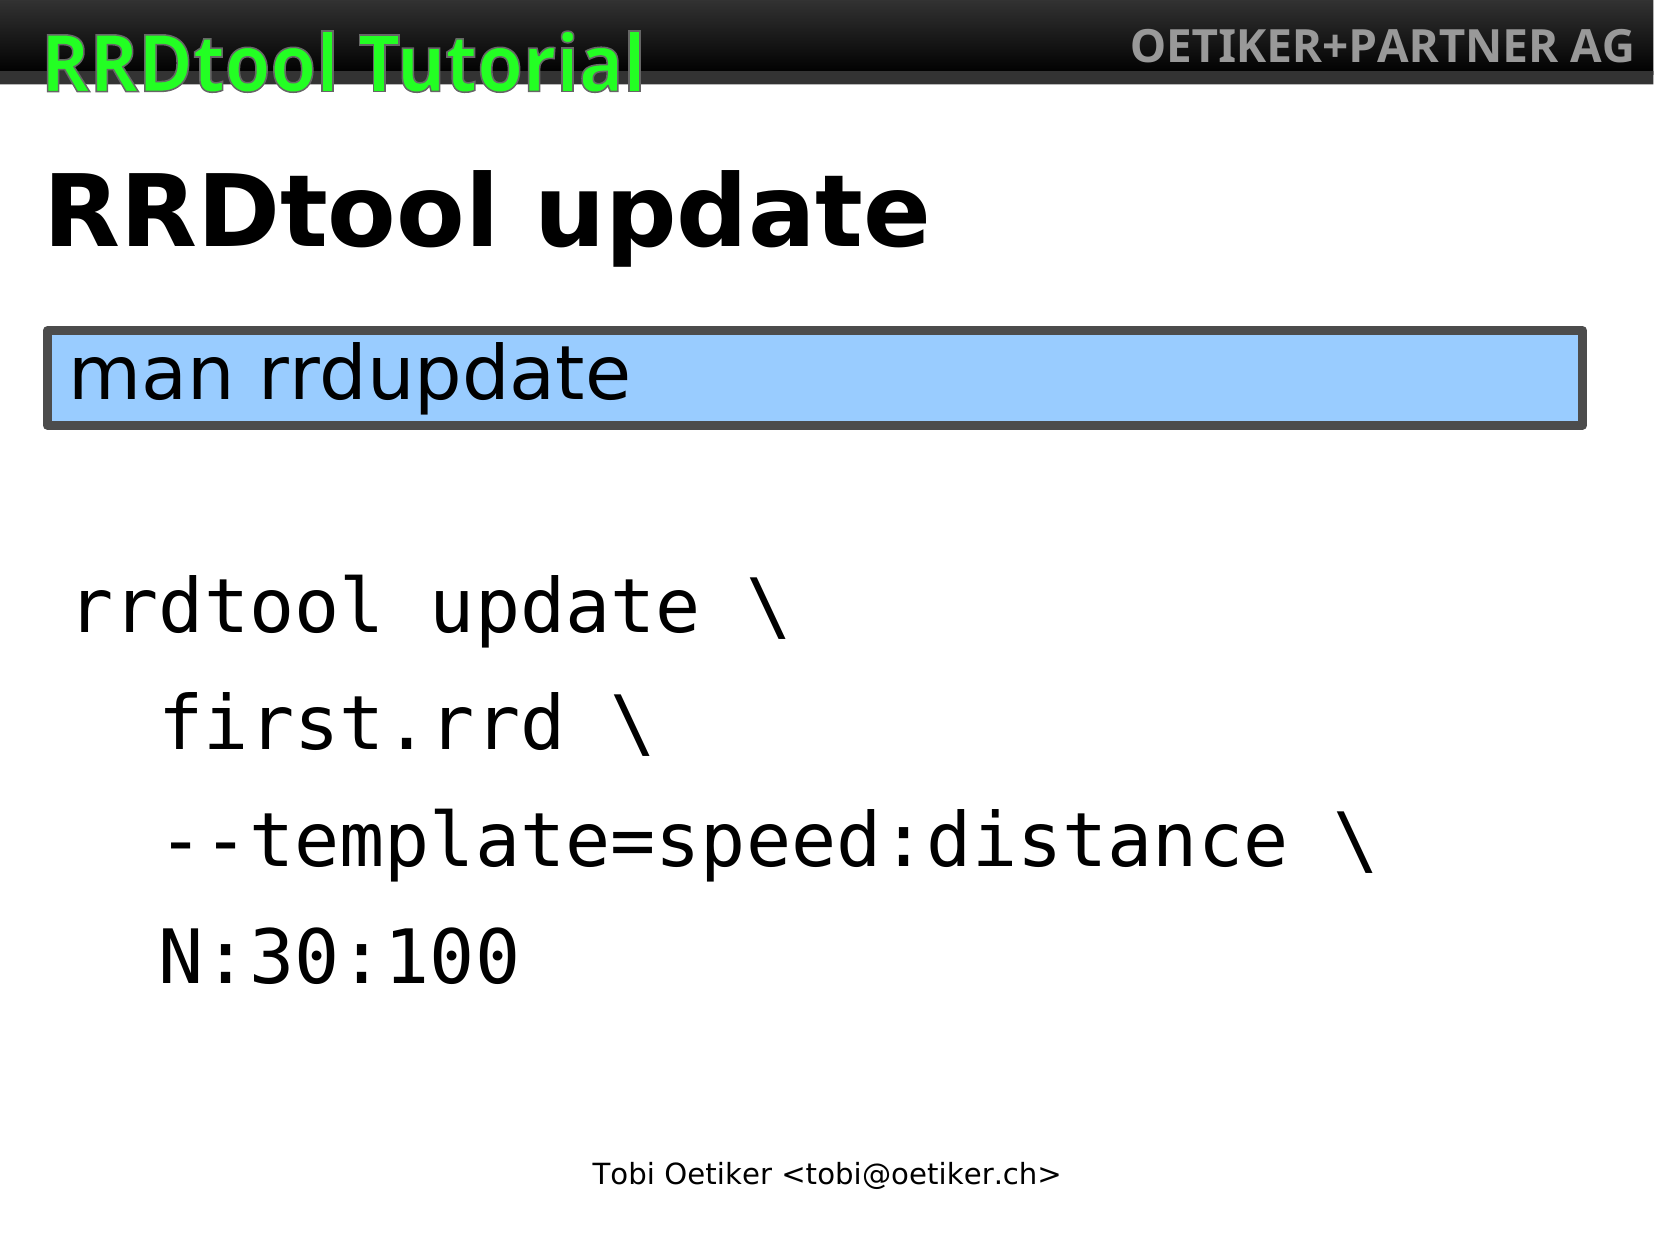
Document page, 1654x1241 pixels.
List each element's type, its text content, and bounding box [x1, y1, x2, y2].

title RRDtool update [43, 137, 1582, 287]
list man rrdupdate rrdtool update \ first.rrd \ --template=speed:distance \ N:30:100 [50, 329, 1571, 1099]
text_box [1571, 330, 1583, 426]
